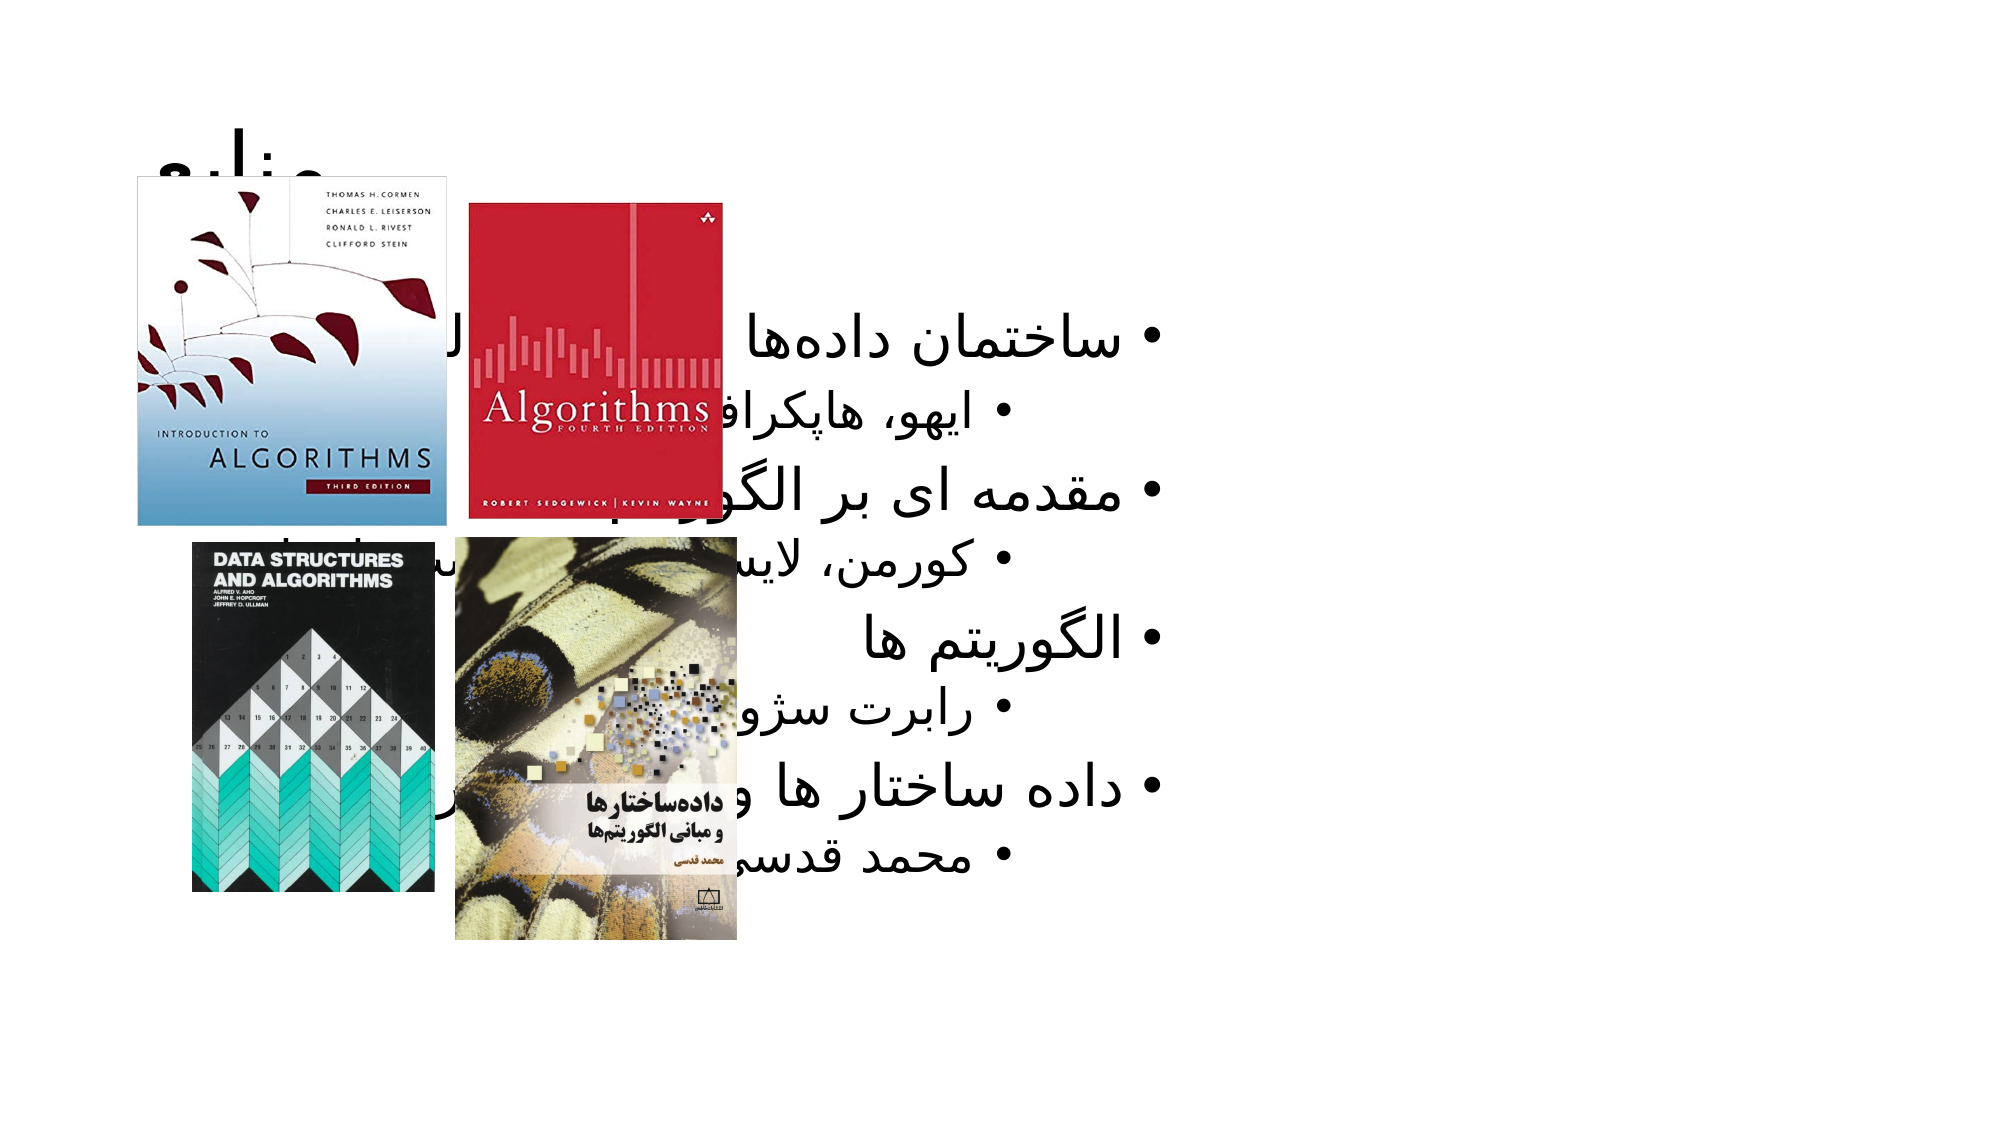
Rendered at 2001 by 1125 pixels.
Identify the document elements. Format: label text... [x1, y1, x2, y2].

list ساختمان داده‌ها و طراحی الگوریتم ایهو، هاپکرافت، آلمن مقدمه ای بر الگوریتم ها کورمن، لایسرسون، ریوست، اشتاین الگوریتم ها رابرت سژویک، کوین وین داده ساختار ها و مبانی الگوریتم ها محمد قدسی [137, 299, 1863, 1014]
picture [137, 176, 447, 526]
title منابع [137, 59, 1863, 278]
picture [455, 537, 737, 940]
picture [468, 202, 723, 519]
picture [192, 542, 435, 892]
